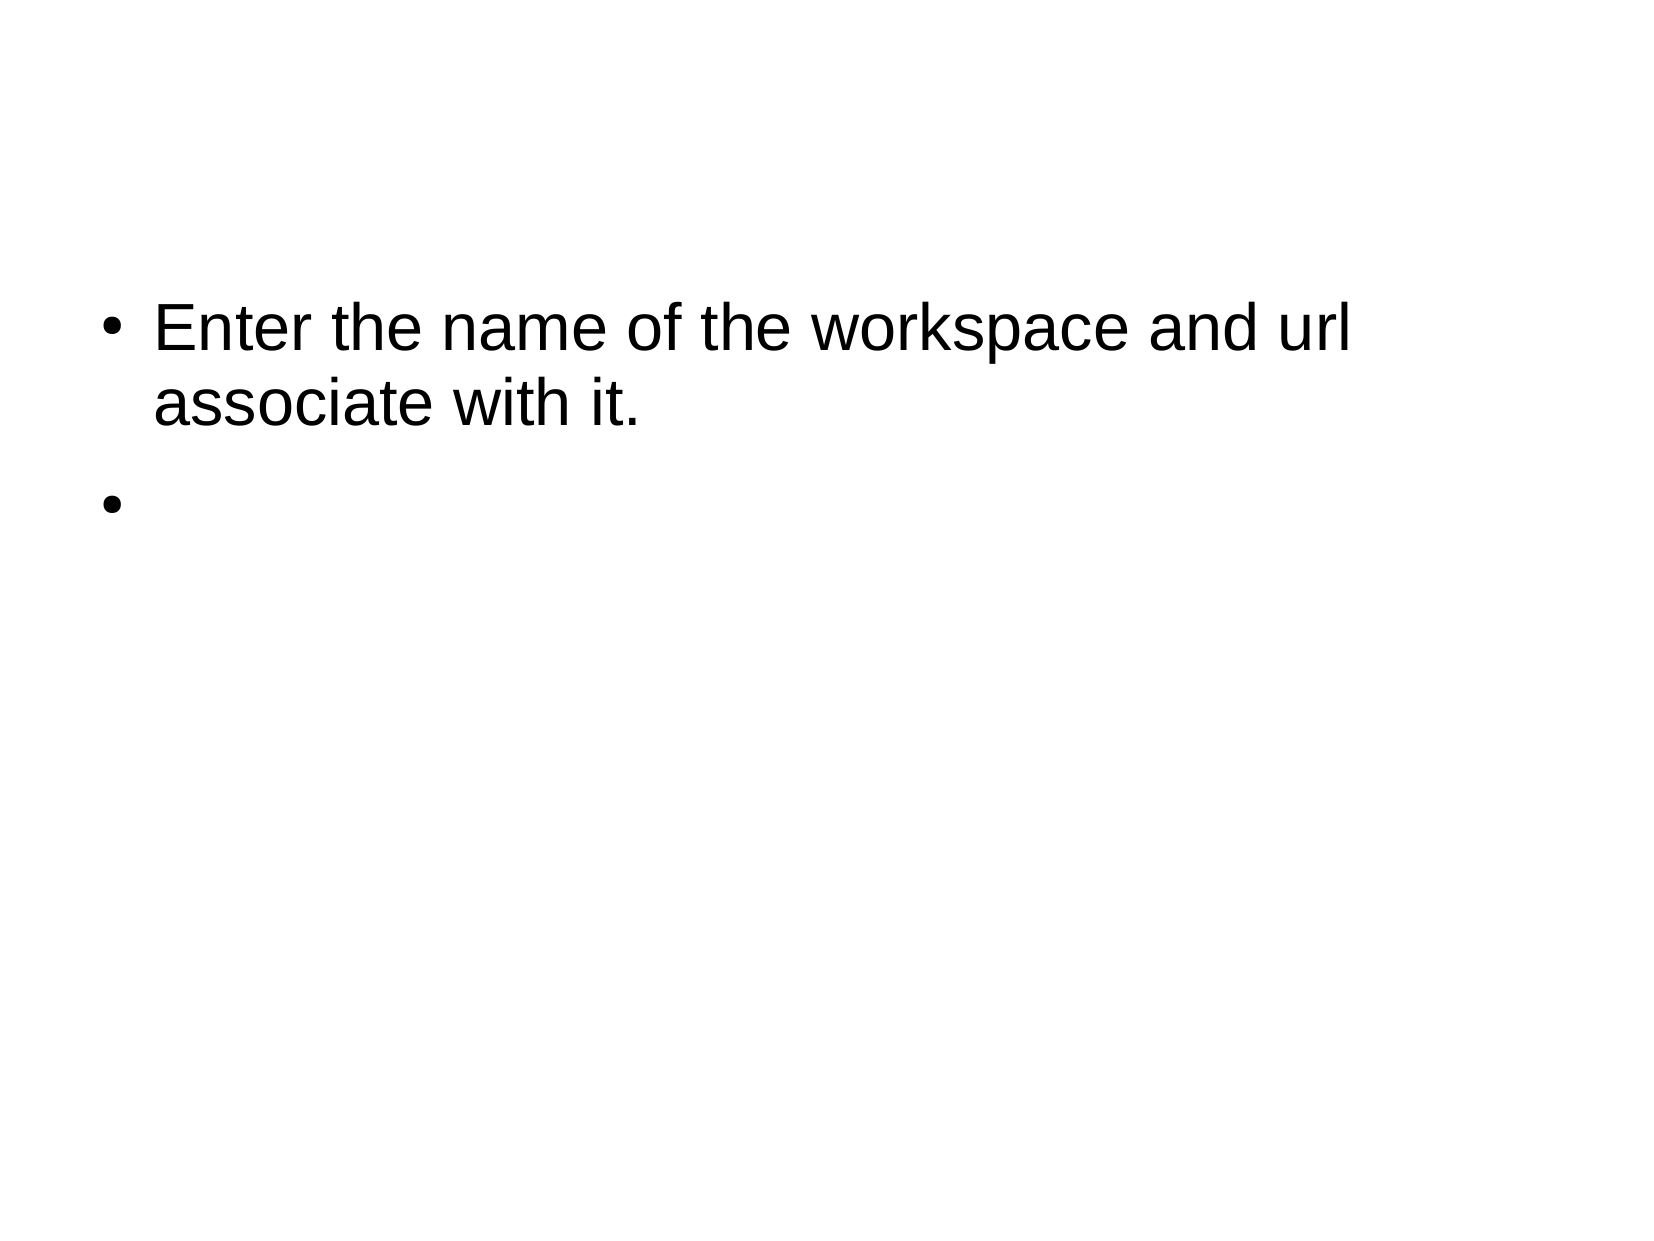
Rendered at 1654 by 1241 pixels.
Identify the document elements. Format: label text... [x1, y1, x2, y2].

list Enter the name of the workspace and url associate with it. [82, 290, 1571, 1010]
